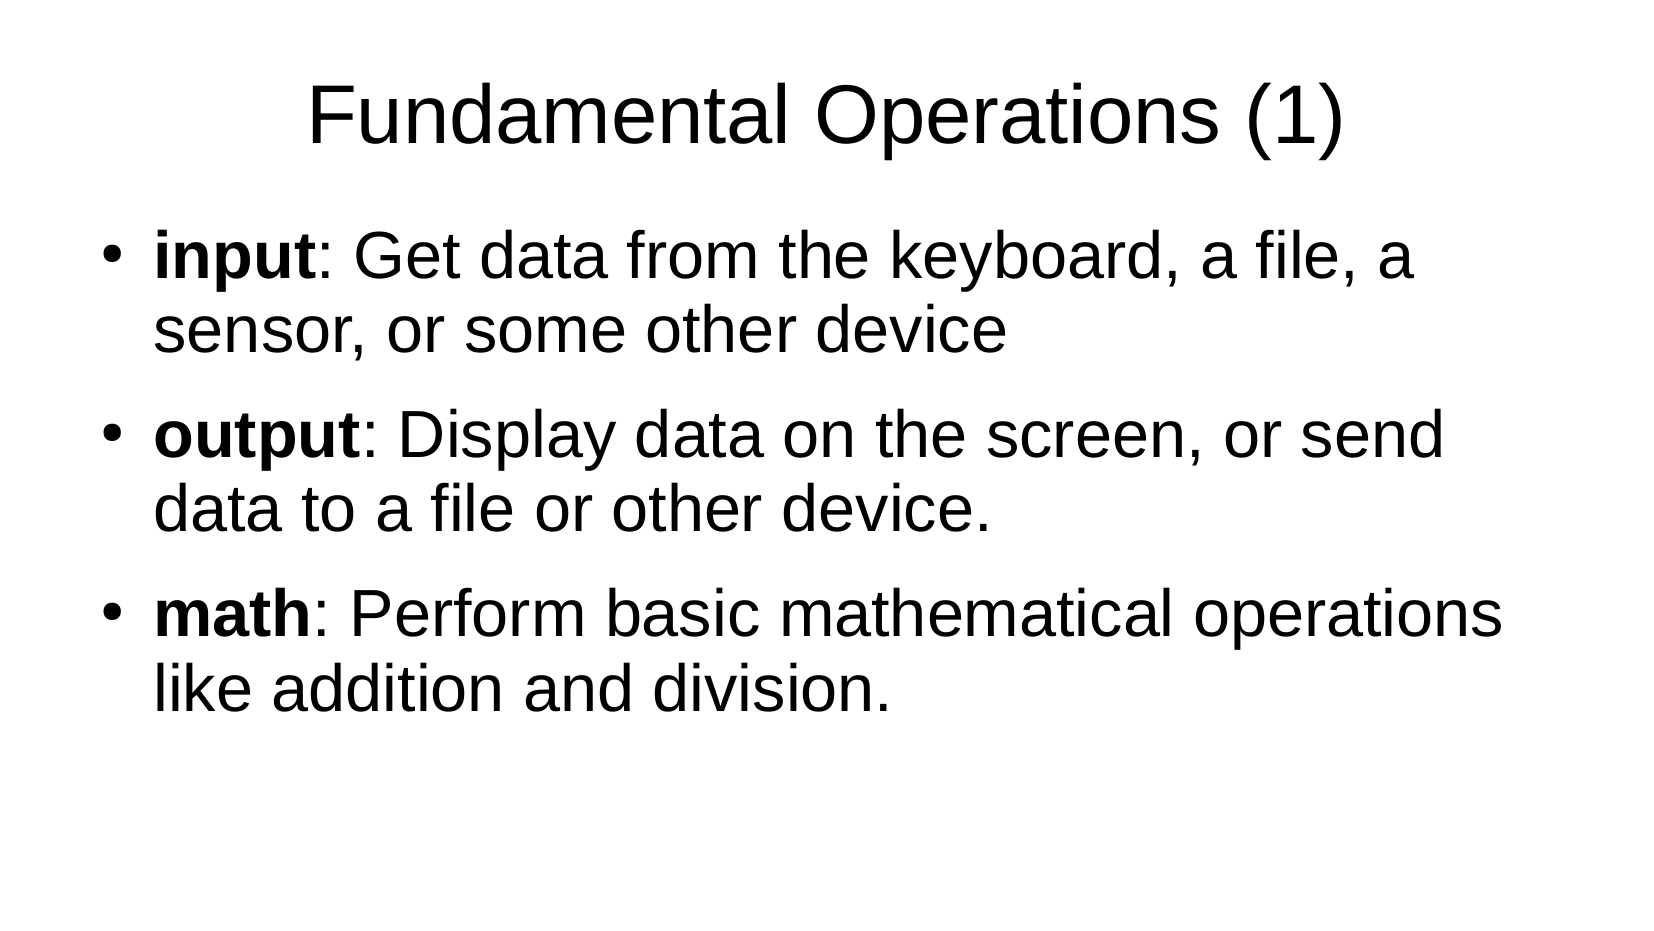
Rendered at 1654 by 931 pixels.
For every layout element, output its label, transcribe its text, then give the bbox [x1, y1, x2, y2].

title Fundamental Operations (1) [82, 37, 1571, 193]
list input: Get data from the keyboard, a file, a sensor, or some other device output: Display data on the screen, or send data to a file or other device. math: Perform basic mathematical operations like addition and division. [82, 217, 1571, 758]
